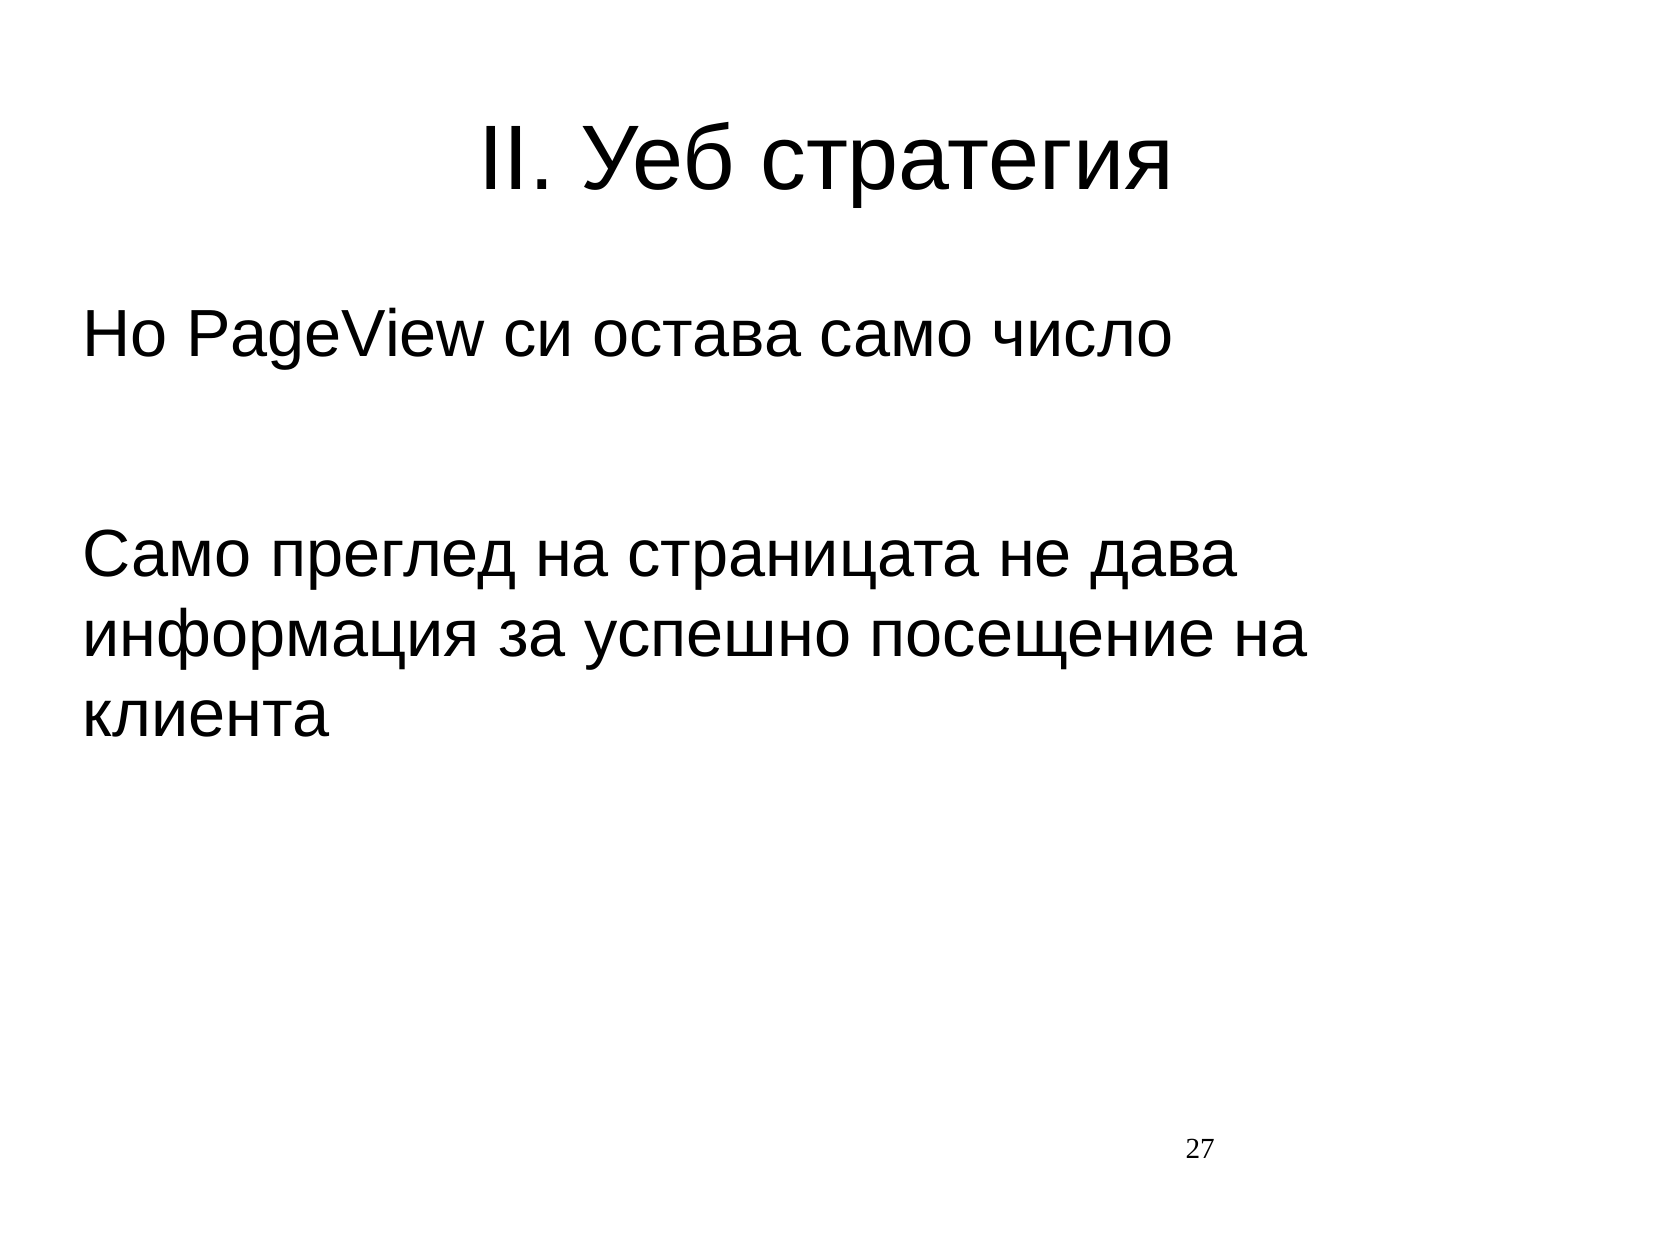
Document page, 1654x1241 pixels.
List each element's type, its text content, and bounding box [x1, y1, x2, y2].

list Но PageView си остава само число Само преглед на страницата не дава информация за успешно посещение на клиента [82, 290, 1571, 1109]
title II. Уеб стратегия [82, 49, 1571, 257]
text_box [1185, 1129, 1571, 1216]
